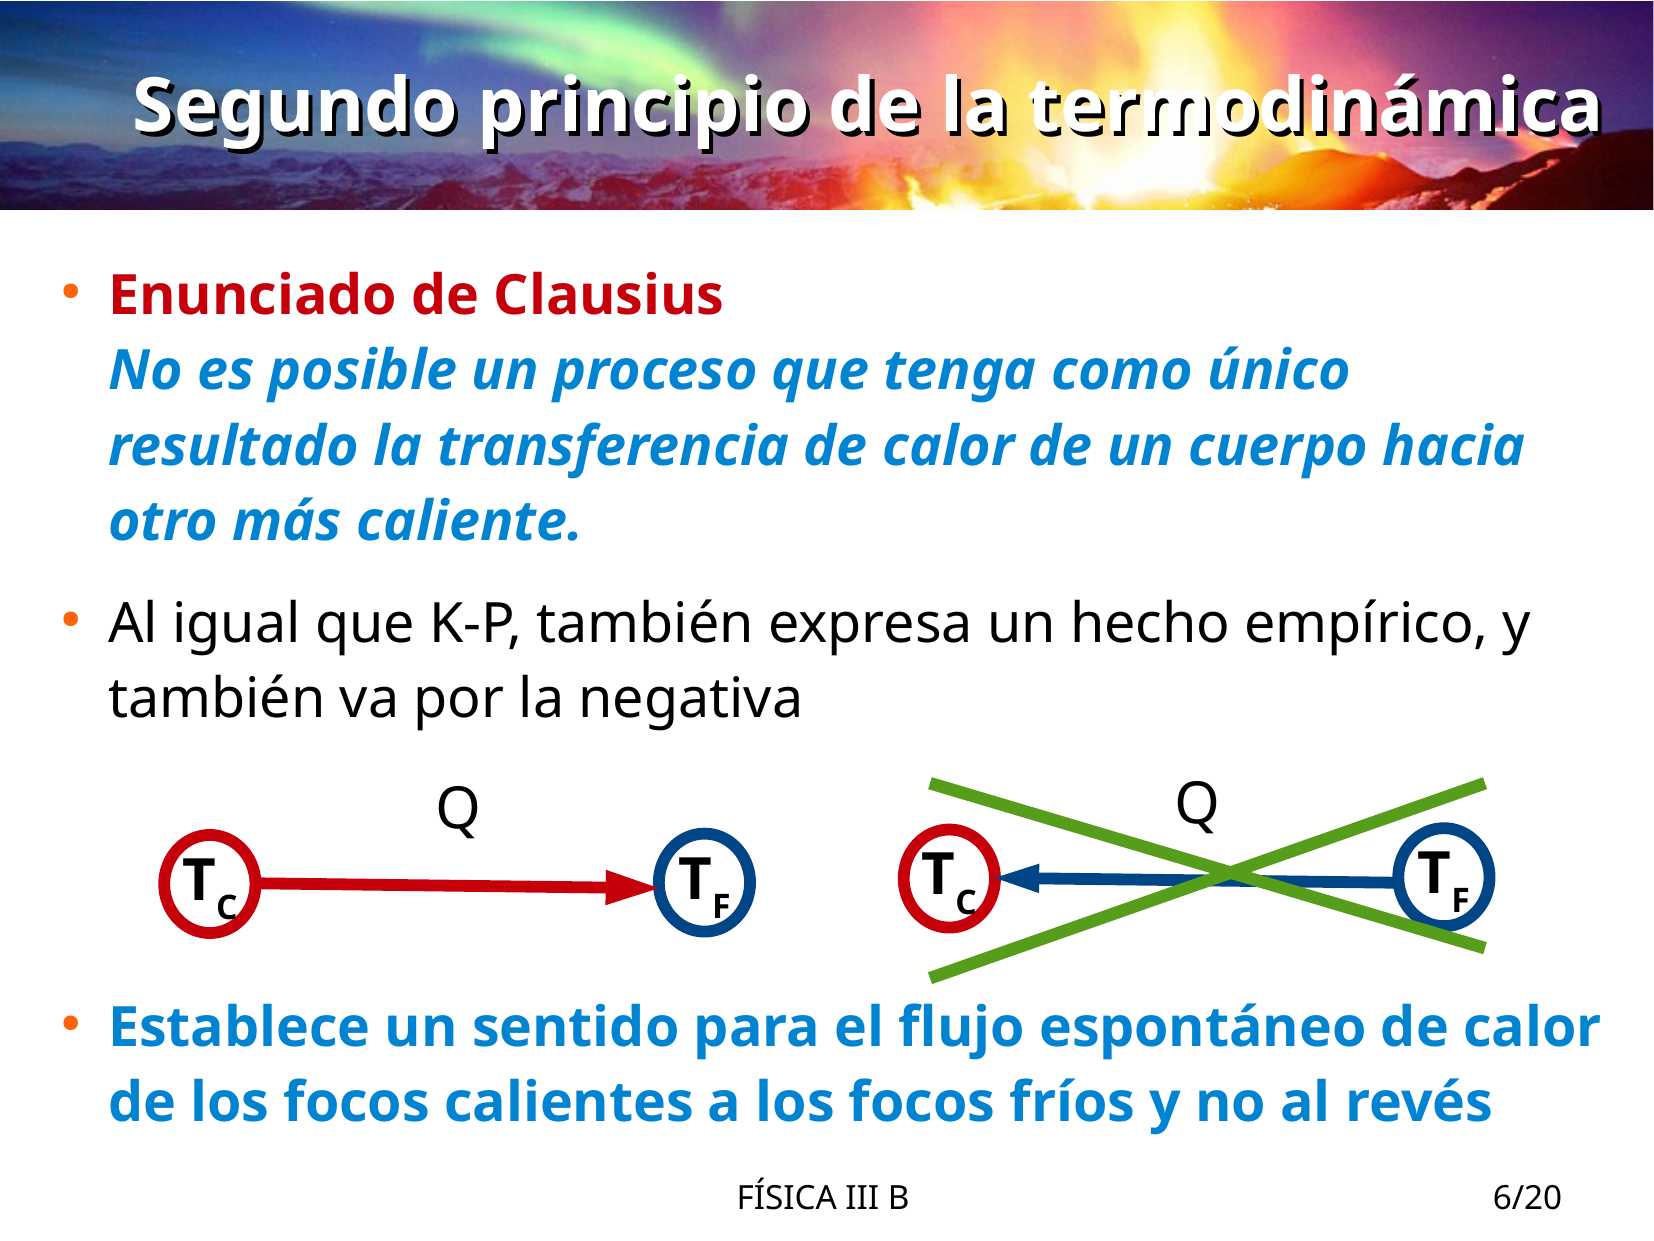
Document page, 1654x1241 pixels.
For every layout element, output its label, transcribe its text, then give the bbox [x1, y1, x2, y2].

text_box TC [164, 834, 256, 934]
text_box TF [1398, 828, 1490, 927]
title Segundo principio de la termodinámica [45, 15, 1606, 191]
text_box TF [658, 833, 751, 932]
text_box TC [903, 829, 995, 928]
list Enunciado de Clausius No es posible un proceso que tenga como único resultado la transferencia de calor de un cuerpo hacia otro más caliente. Al igual que K-P, también expresa un hecho empírico, y también va por la negativa Establece un sentido para el flujo espontáneo de calor de los focos calientes a los focos fríos y no al revés [45, 255, 1606, 1156]
picture [0, 1, 1654, 210]
